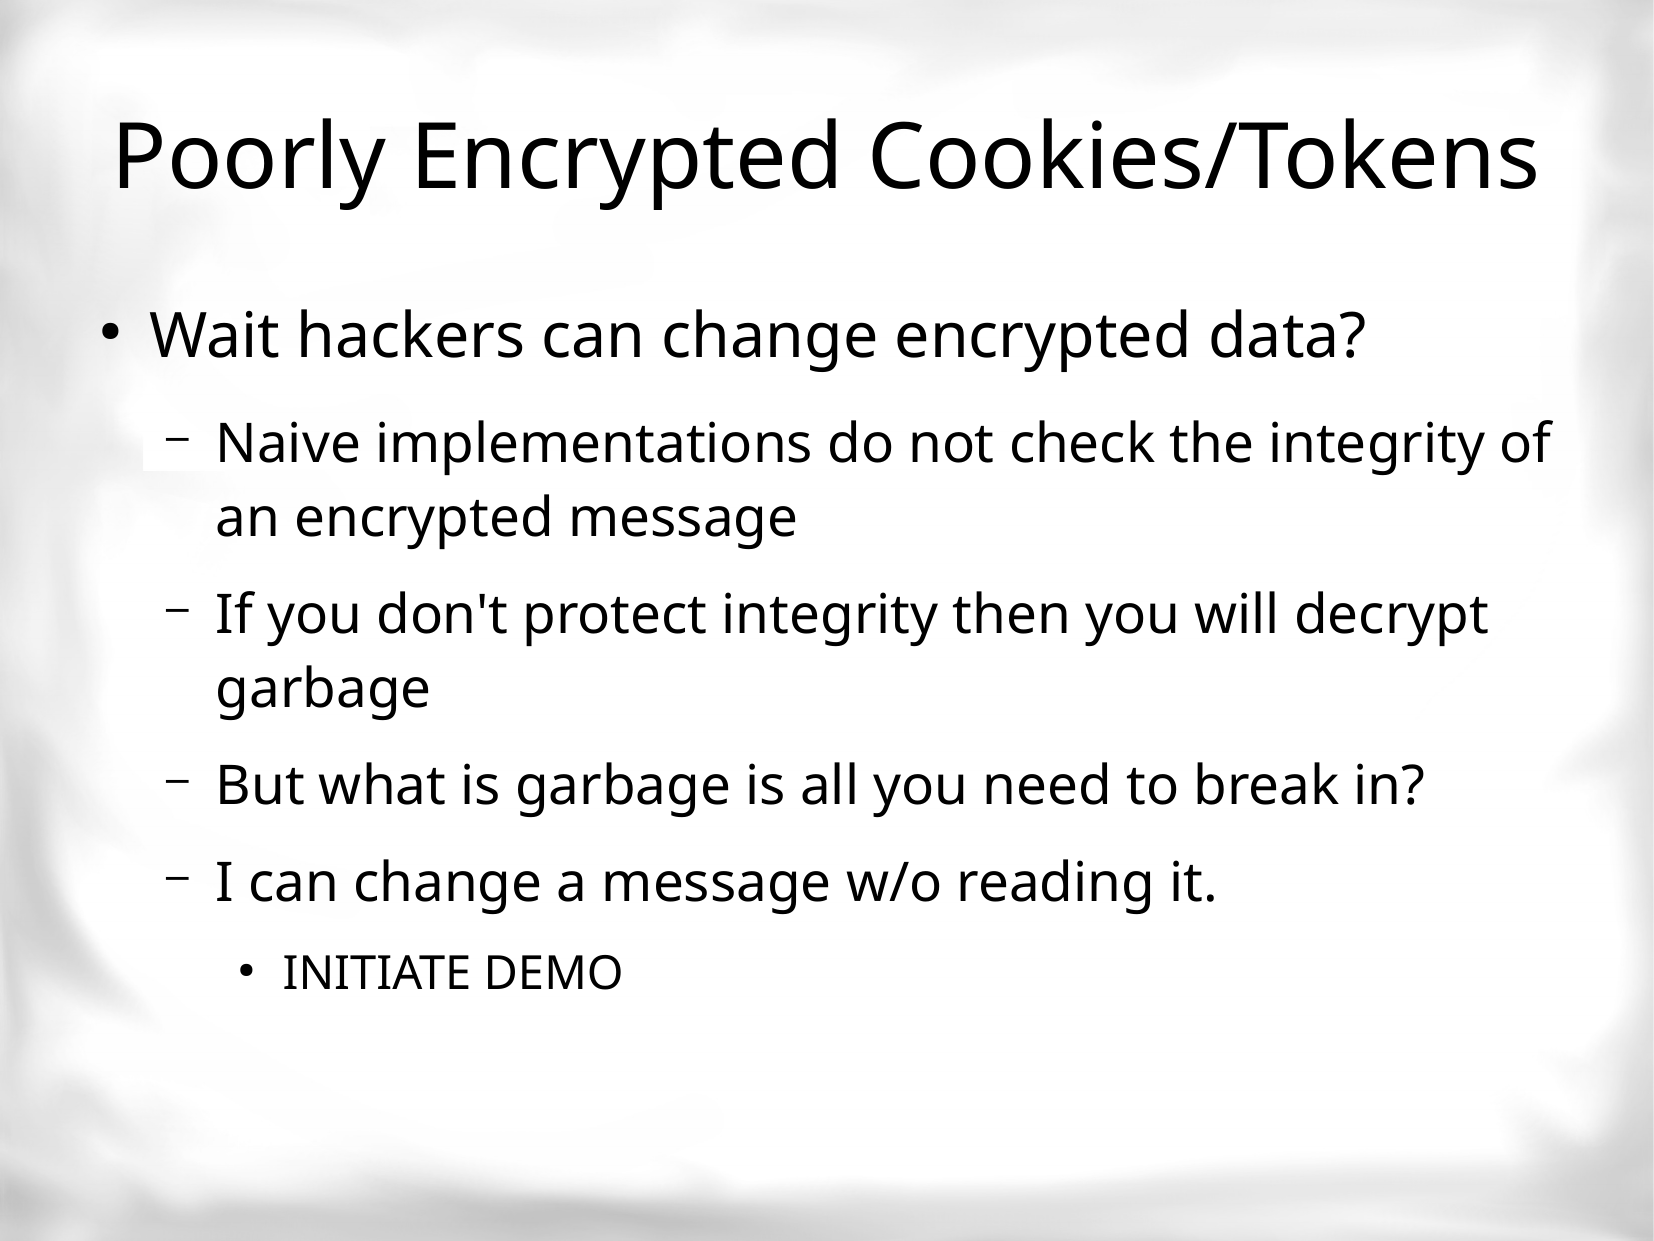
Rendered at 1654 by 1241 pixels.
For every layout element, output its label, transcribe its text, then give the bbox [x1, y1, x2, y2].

picture [0, 0, 1654, 1241]
title Poorly Encrypted Cookies/Tokens [82, 49, 1571, 257]
list Wait hackers can change encrypted data? Naive implementations do not check the integrity of an encrypted message If you don't protect integrity then you will decrypt garbage But what is garbage is all you need to break in? I can change a message w/o reading it. INITIATE DEMO [82, 290, 1571, 1010]
